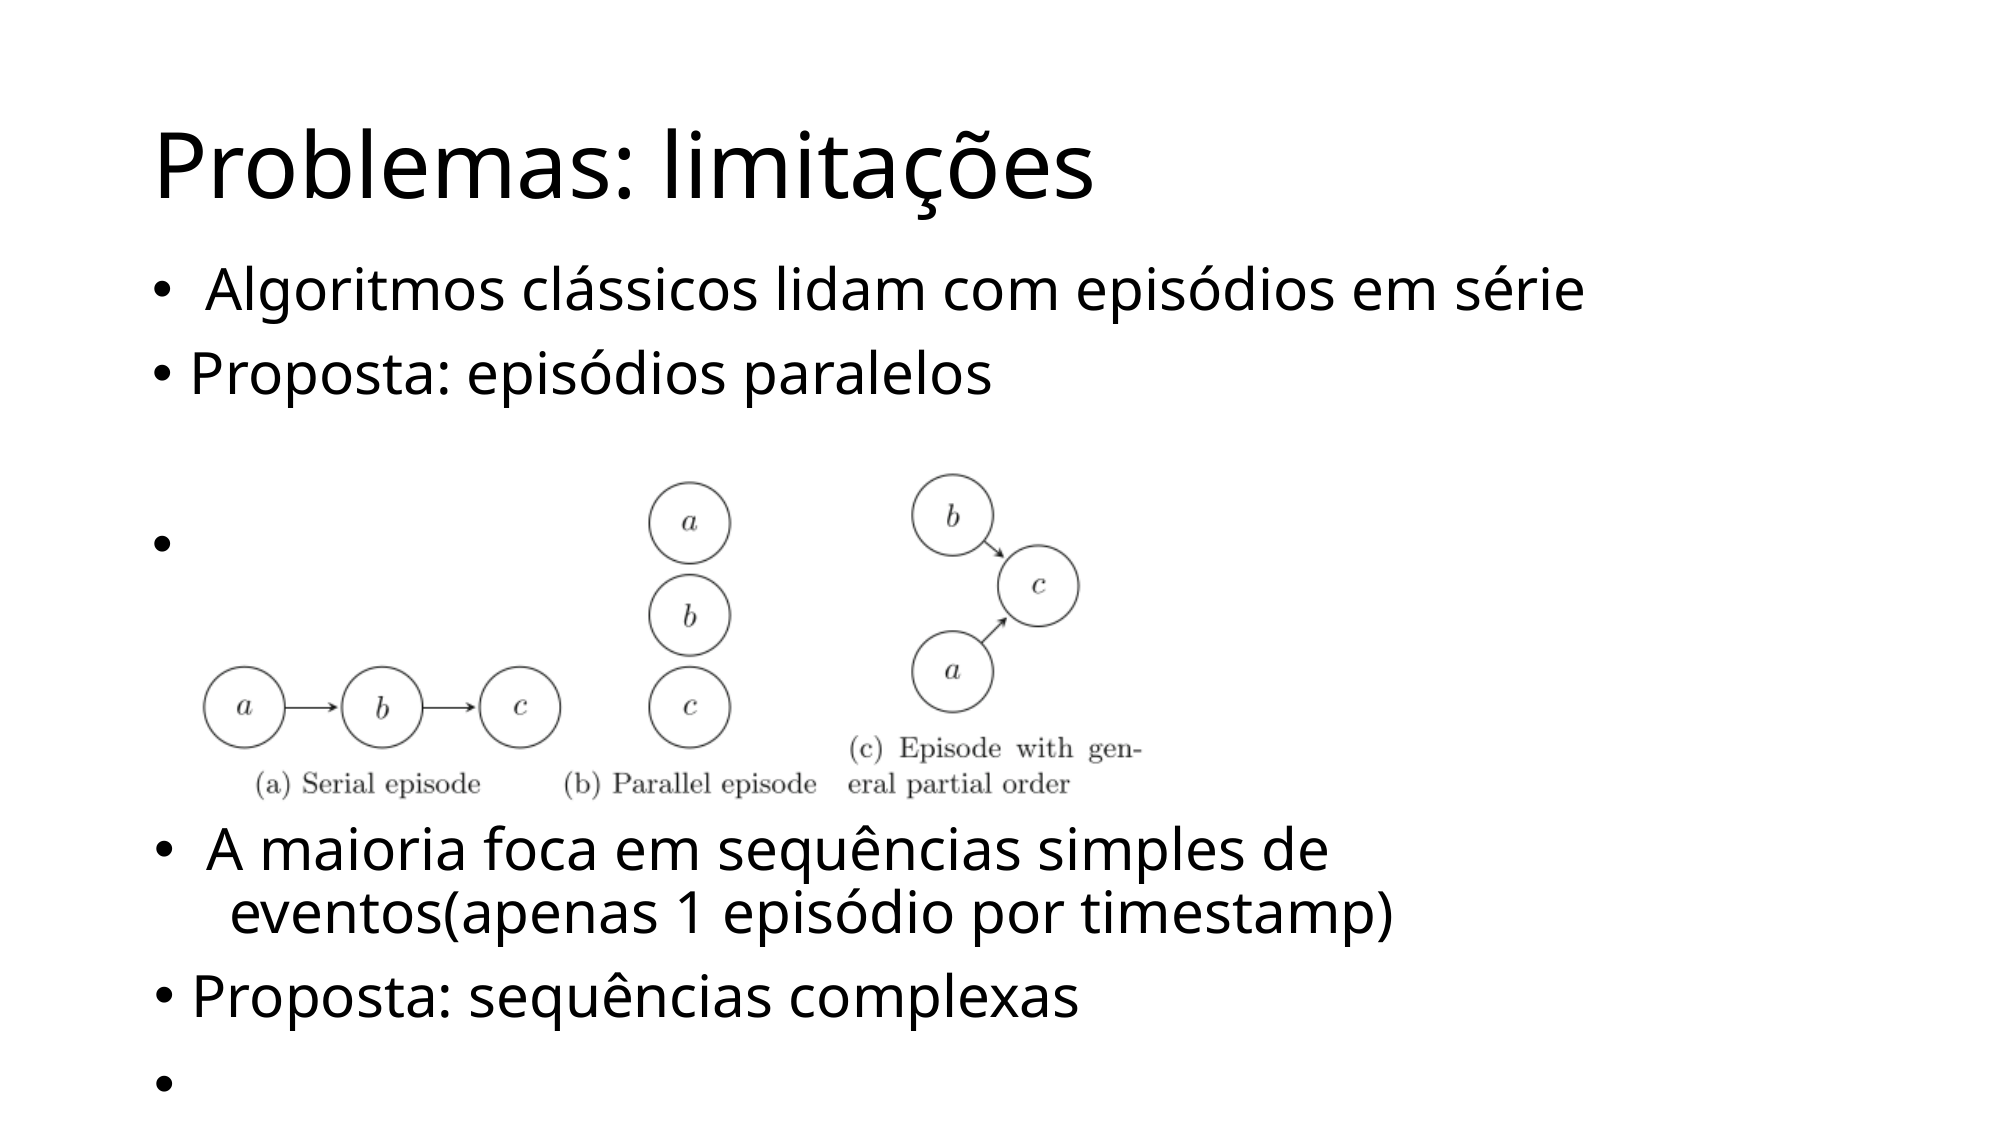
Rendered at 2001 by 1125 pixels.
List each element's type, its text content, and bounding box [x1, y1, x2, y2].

list Algoritmos clássicos lidam com episódios em série Proposta: episódios paralelos [137, 252, 1635, 530]
title Problemas: limitações [137, 59, 1863, 278]
picture [189, 444, 1154, 812]
text_box A maioria foca em sequências simples de eventos(apenas 1 episódio por timestamp) Proposta: sequências complexas [139, 812, 1548, 1052]
